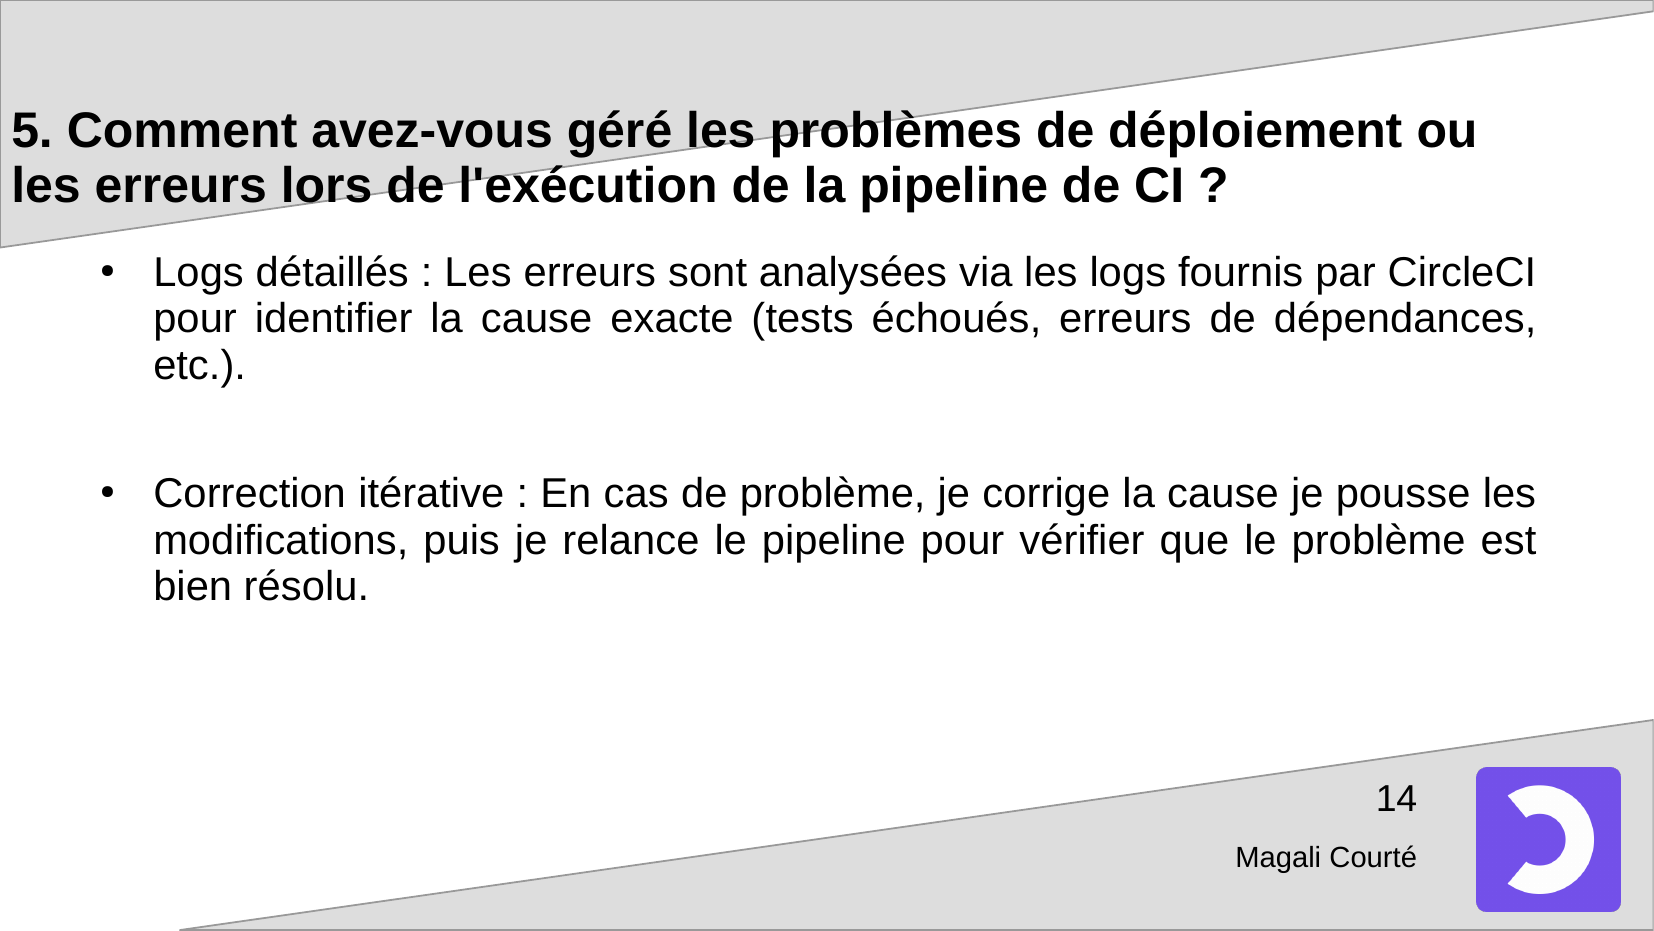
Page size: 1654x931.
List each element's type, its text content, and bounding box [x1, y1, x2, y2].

title 5. Comment avez-vous géré les problèmes de déploiement ou les erreurs lors de l'exécution de la pipeline de CI ? [11, 79, 1488, 236]
list Logs détaillés : Les erreurs sont analysées via les logs fournis par CircleCI pour identifier la cause exacte (tests échoués, erreurs de dépendances, etc.). Correction itérative : En cas de problème, je corrige la cause je pousse les modifications, puis je relance le pipeline pour vérifier que le problème est bien résolu. [82, 248, 1538, 789]
picture [1476, 767, 1621, 912]
